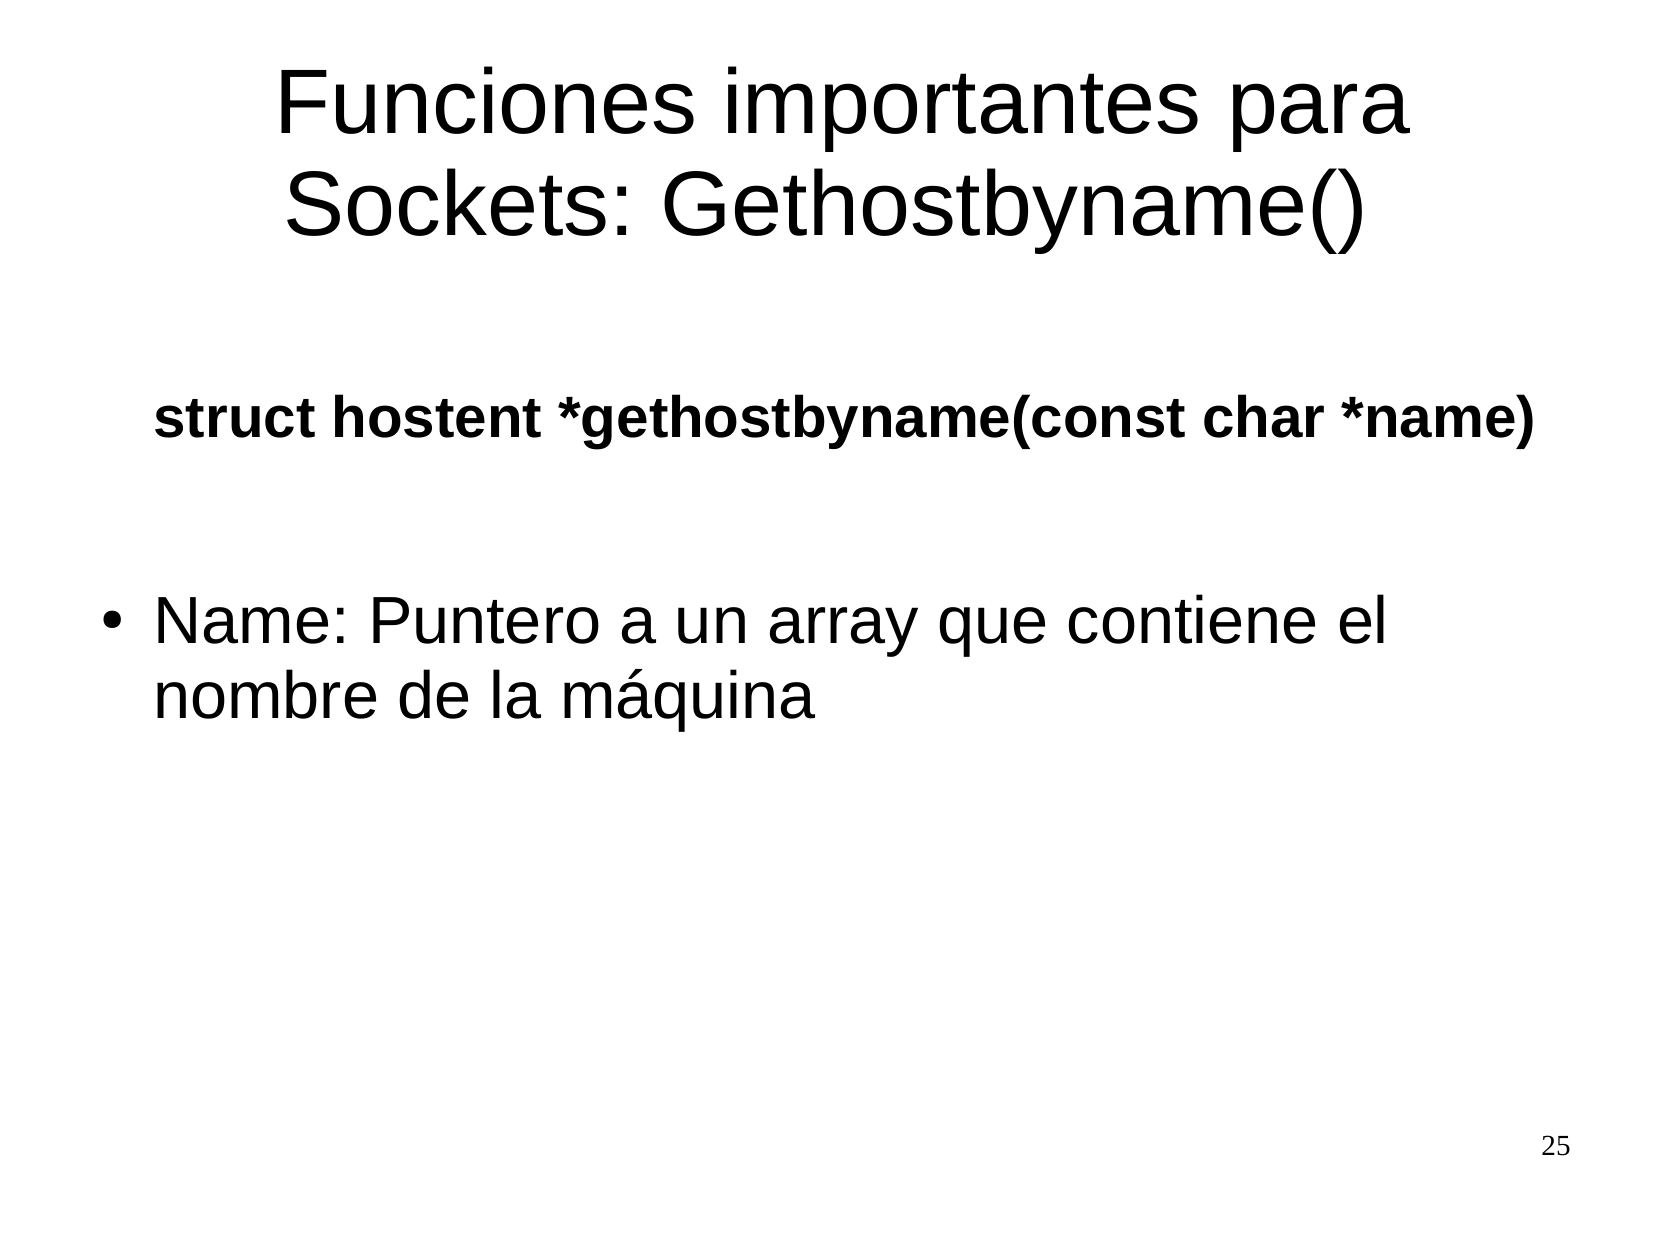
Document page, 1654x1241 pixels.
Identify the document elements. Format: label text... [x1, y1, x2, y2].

title Funciones importantes para Sockets: Gethostbyname() [82, 49, 1571, 257]
list struct hostent *gethostbyname(const char *name) Name: Puntero a un array que contiene el nombre de la máquina [82, 290, 1538, 1010]
